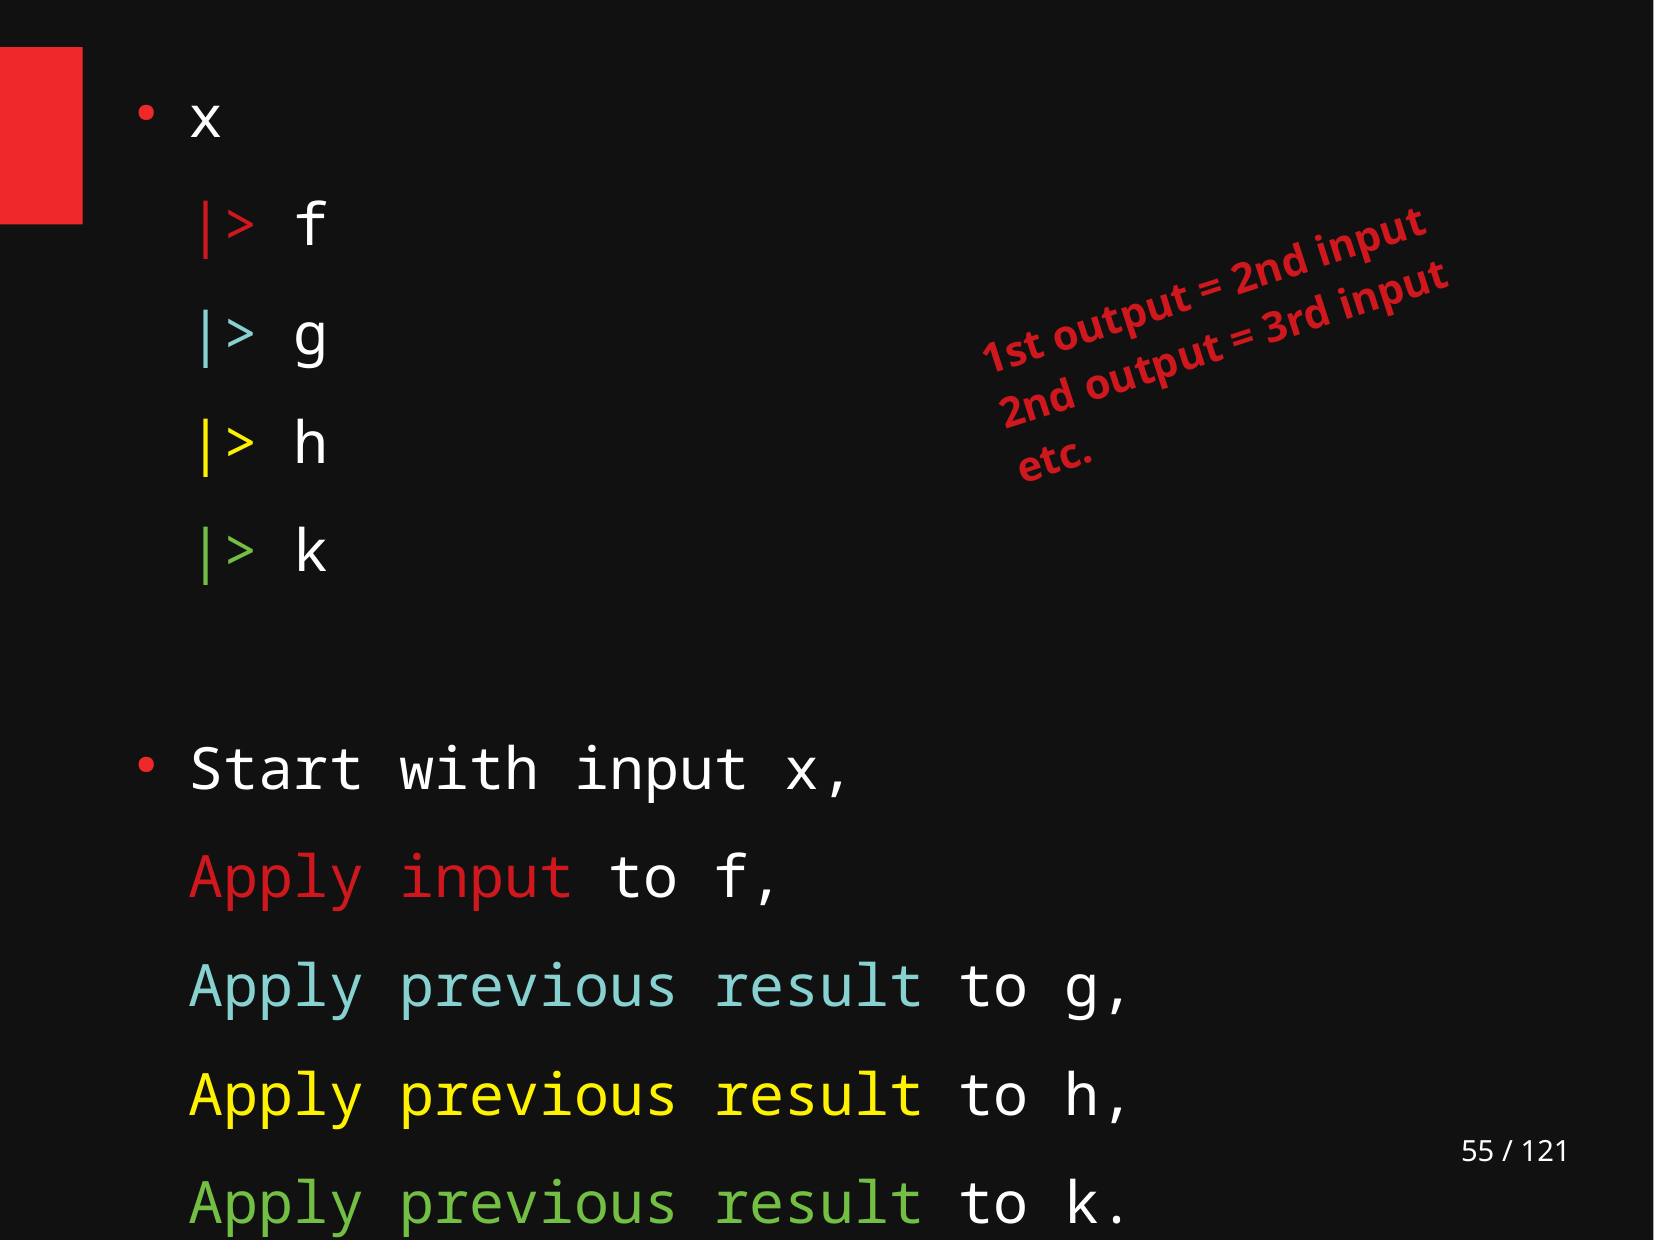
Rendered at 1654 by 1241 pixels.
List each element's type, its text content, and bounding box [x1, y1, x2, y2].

text_box 1st output = 2nd input 2nd output = 3rd input etc. [957, 171, 1515, 537]
list x |> f |> g |> h |> k Start with input x, Apply input to f, Apply previous result to g, Apply previous result to h, Apply previous result to k. [118, 75, 1536, 1074]
